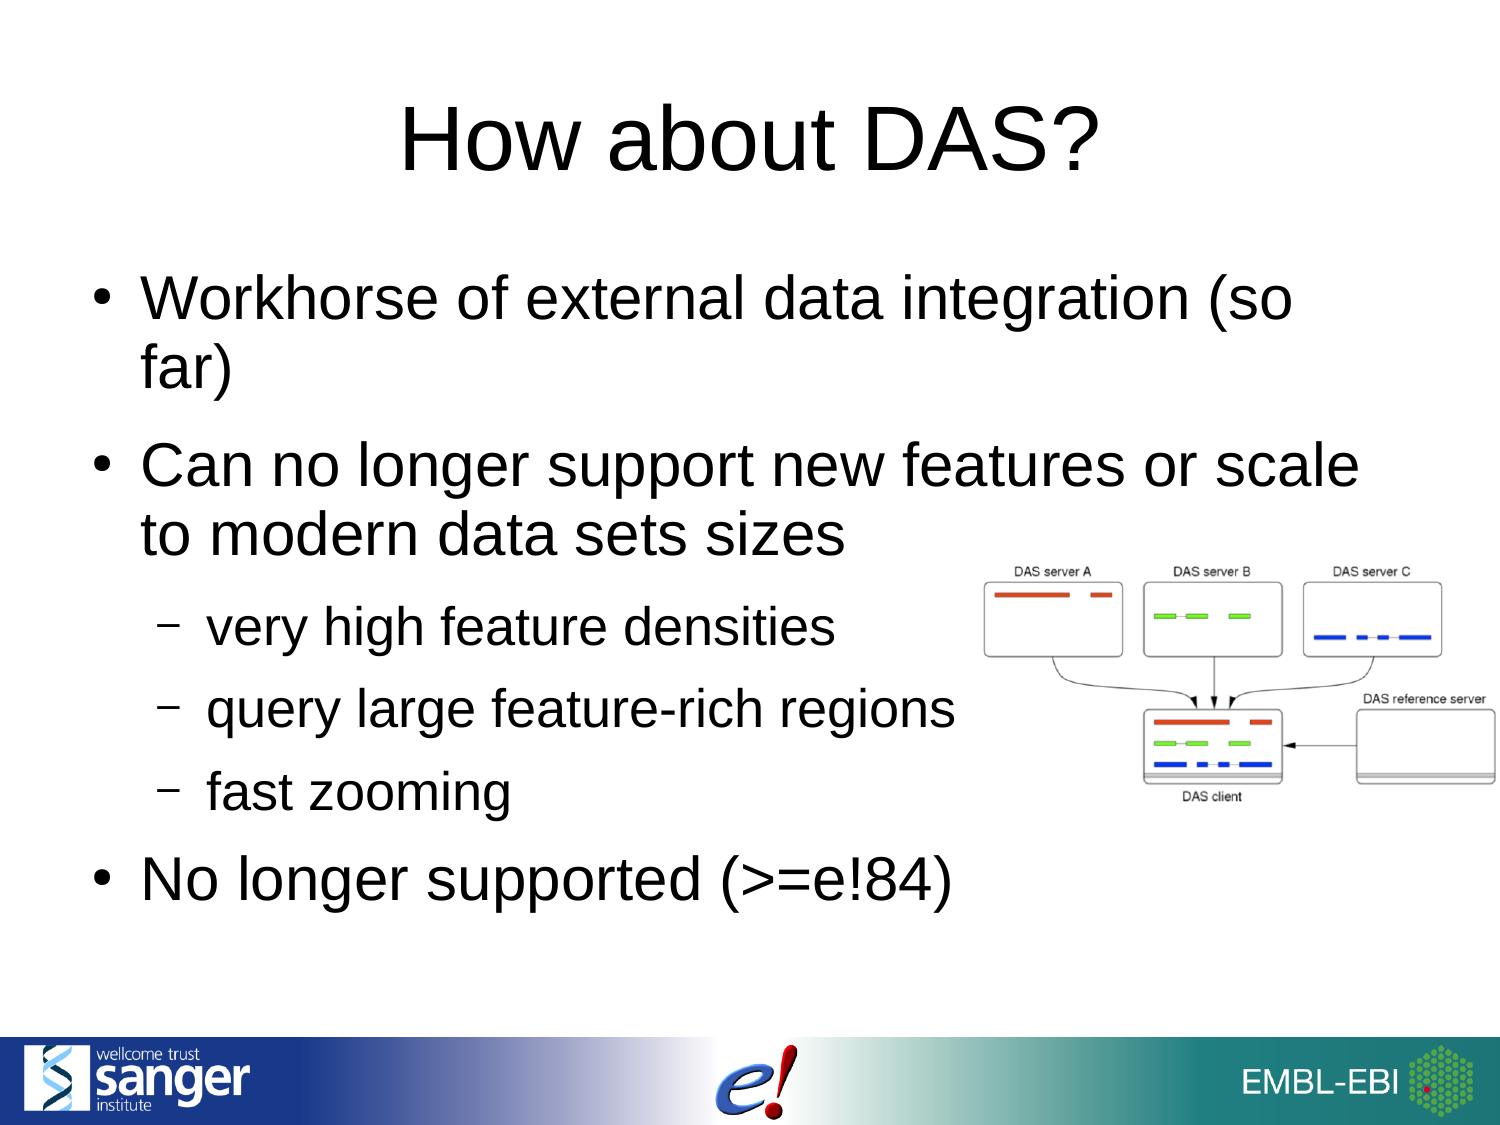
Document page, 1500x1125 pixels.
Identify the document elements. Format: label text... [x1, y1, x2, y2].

picture [979, 555, 1500, 815]
picture [0, 1037, 1500, 1125]
list Workhorse of external data integration (so far) Can no longer support new features or scale to modern data sets sizes very high feature densities query large feature-rich regions fast zooming No longer supported (>=e!84) [75, 263, 1395, 916]
title How about DAS? [75, 44, 1425, 233]
